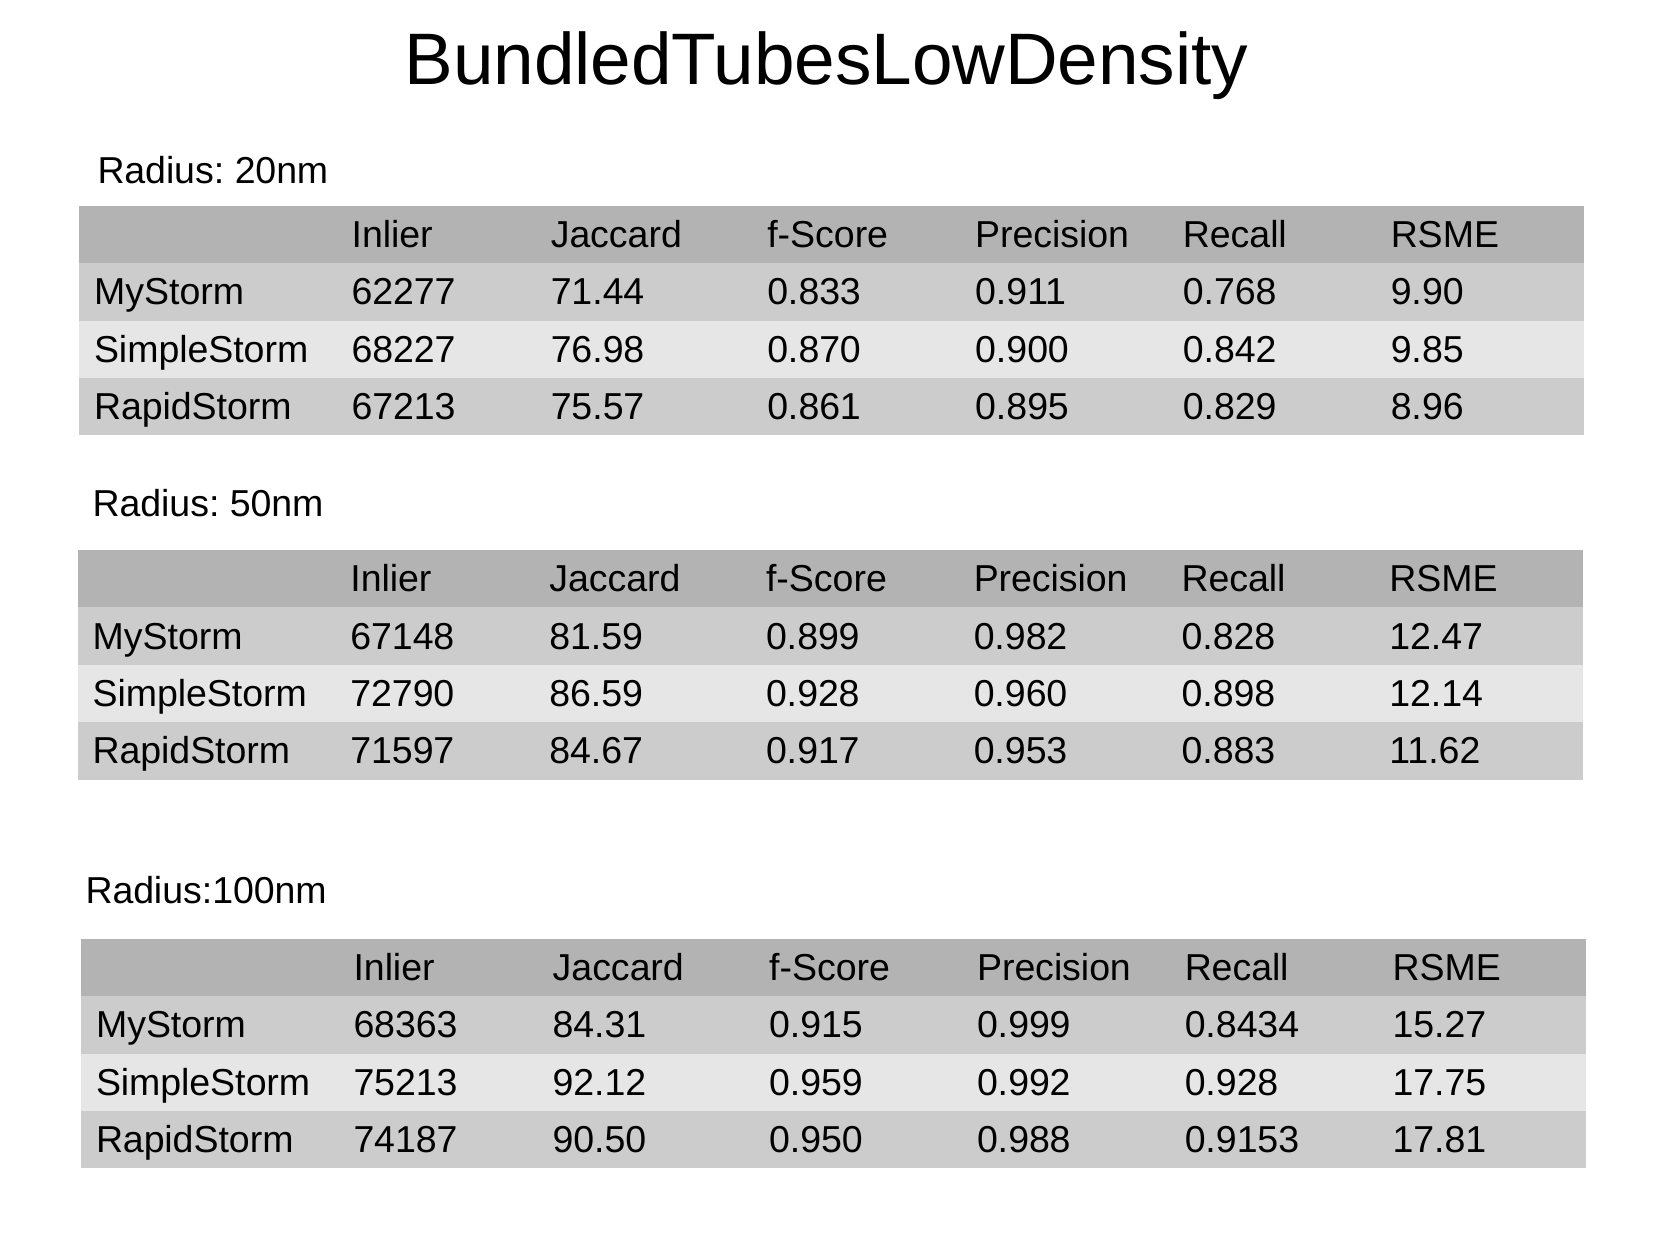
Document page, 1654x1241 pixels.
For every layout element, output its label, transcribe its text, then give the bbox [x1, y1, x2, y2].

table_cell 0.950 [754, 1111, 962, 1168]
text_box Radius: 20nm [82, 141, 402, 199]
table_header f-Score [753, 206, 960, 263]
table_cell 17.81 [1378, 1111, 1586, 1168]
table_cell 11.62 [1375, 722, 1583, 780]
table_cell 67148 [336, 607, 535, 665]
table_cell 0.9153 [1170, 1111, 1378, 1168]
table_cell 0.917 [751, 722, 959, 780]
table_header Precision [962, 939, 1170, 996]
table_cell 0.960 [959, 665, 1167, 722]
table_cell 86.59 [535, 665, 751, 722]
table_header [81, 939, 339, 996]
table_cell 0.842 [1168, 321, 1376, 378]
table_cell 72790 [336, 665, 535, 722]
table_cell 71597 [336, 722, 535, 780]
table_cell 71.44 [536, 263, 753, 321]
table_cell 0.895 [960, 378, 1168, 435]
table_header [78, 550, 336, 607]
table_cell MyStorm [79, 263, 337, 321]
table_header Inlier [339, 939, 538, 996]
table_header Recall [1167, 550, 1375, 607]
table_cell 75.57 [536, 378, 753, 435]
table_cell 0.833 [753, 263, 960, 321]
table_cell 0.8434 [1170, 996, 1378, 1054]
table_header [79, 206, 337, 263]
table_cell 92.12 [538, 1054, 754, 1111]
table_cell 0.900 [960, 321, 1168, 378]
table_header Jaccard [535, 550, 751, 607]
table_cell 12.14 [1375, 665, 1583, 722]
table_header Precision [960, 206, 1168, 263]
table_cell 76.98 [536, 321, 753, 378]
table_header Jaccard [536, 206, 753, 263]
table_cell 90.50 [538, 1111, 754, 1168]
table_cell 0.870 [753, 321, 960, 378]
table_header Precision [959, 550, 1167, 607]
table_cell 0.915 [754, 996, 962, 1054]
table_cell 9.85 [1376, 321, 1584, 378]
table_cell RapidStorm [81, 1111, 339, 1168]
table_cell 0.861 [753, 378, 960, 435]
table_cell 67213 [337, 378, 536, 435]
table_cell 68227 [337, 321, 536, 378]
table_cell 0.829 [1168, 378, 1376, 435]
table_cell 12.47 [1375, 607, 1583, 665]
table_cell SimpleStorm [78, 665, 336, 722]
table_cell 9.90 [1376, 263, 1584, 321]
table_cell 0.988 [962, 1111, 1170, 1168]
table_cell 84.31 [538, 996, 754, 1054]
table_cell 0.928 [1170, 1054, 1378, 1111]
table_header RSME [1378, 939, 1586, 996]
table_cell 0.911 [960, 263, 1168, 321]
table_header Recall [1170, 939, 1378, 996]
table_header Inlier [337, 206, 536, 263]
table_cell 81.59 [535, 607, 751, 665]
table_header Recall [1168, 206, 1376, 263]
table_cell 74187 [339, 1111, 538, 1168]
table_header RSME [1376, 206, 1584, 263]
table_cell 0.768 [1168, 263, 1376, 321]
table_cell 0.883 [1167, 722, 1375, 780]
table_header f-Score [751, 550, 959, 607]
table_header RSME [1375, 550, 1583, 607]
table_cell 15.27 [1378, 996, 1586, 1054]
table_cell 0.999 [962, 996, 1170, 1054]
text_box Radius: 50nm [78, 474, 433, 532]
table_header Jaccard [538, 939, 754, 996]
table_cell 8.96 [1376, 378, 1584, 435]
table_cell RapidStorm [79, 378, 337, 435]
table_cell MyStorm [81, 996, 339, 1054]
table_cell 68363 [339, 996, 538, 1054]
table_cell SimpleStorm [79, 321, 337, 378]
title BundledTubesLowDensity [82, 11, 1571, 107]
table_header Inlier [336, 550, 535, 607]
table_cell 0.898 [1167, 665, 1375, 722]
table_cell SimpleStorm [81, 1054, 339, 1111]
table_cell RapidStorm [78, 722, 336, 780]
table_cell 75213 [339, 1054, 538, 1111]
table_cell 84.67 [535, 722, 751, 780]
text_box Radius:100nm [70, 862, 426, 920]
table_header f-Score [754, 939, 962, 996]
table_cell 0.992 [962, 1054, 1170, 1111]
table_cell 0.959 [754, 1054, 962, 1111]
table_cell MyStorm [78, 607, 336, 665]
table_cell 17.75 [1378, 1054, 1586, 1111]
table_cell 0.928 [751, 665, 959, 722]
table_cell 62277 [337, 263, 536, 321]
table_cell 0.828 [1167, 607, 1375, 665]
table_cell 0.982 [959, 607, 1167, 665]
table_cell 0.899 [751, 607, 959, 665]
table_cell 0.953 [959, 722, 1167, 780]
